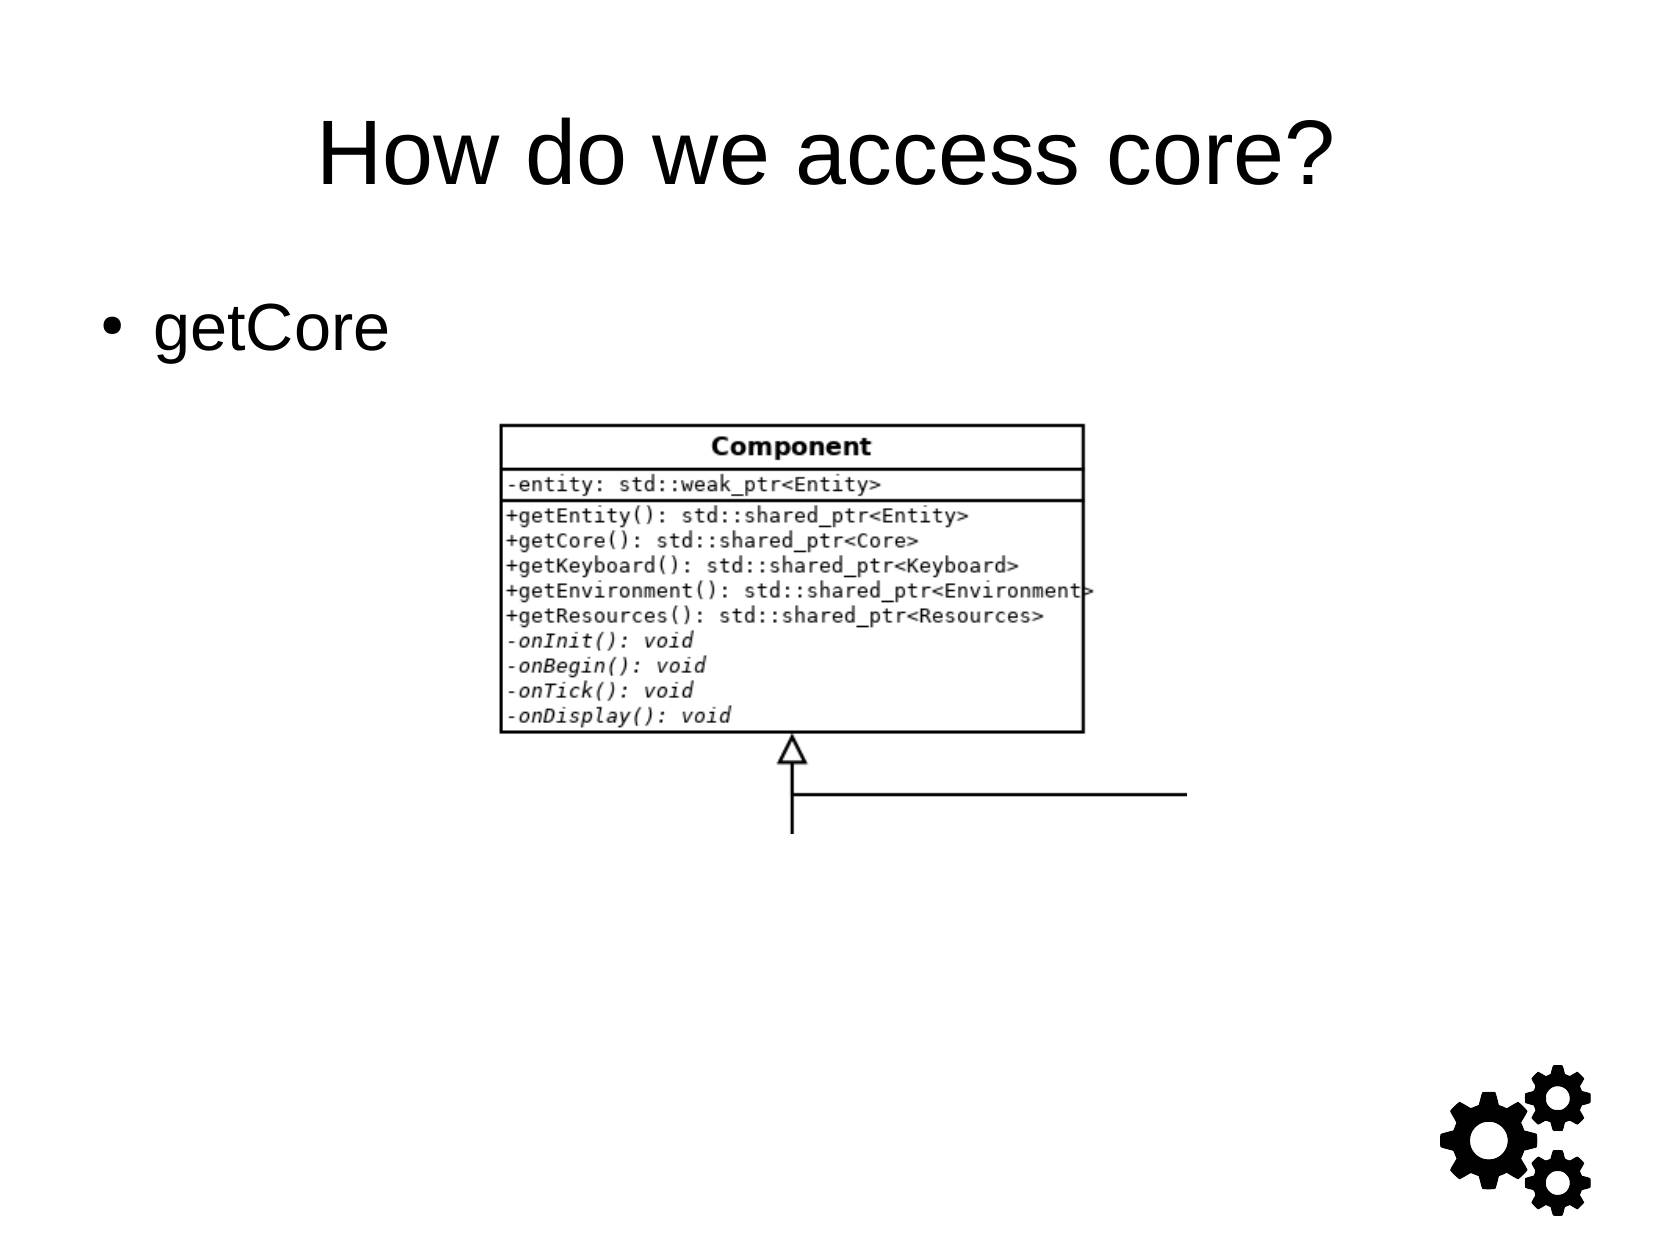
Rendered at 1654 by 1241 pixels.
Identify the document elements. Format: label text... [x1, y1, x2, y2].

picture [1440, 1065, 1591, 1216]
list getCore [82, 290, 1571, 1010]
picture [467, 407, 1187, 834]
title How do we access core? [82, 49, 1571, 257]
